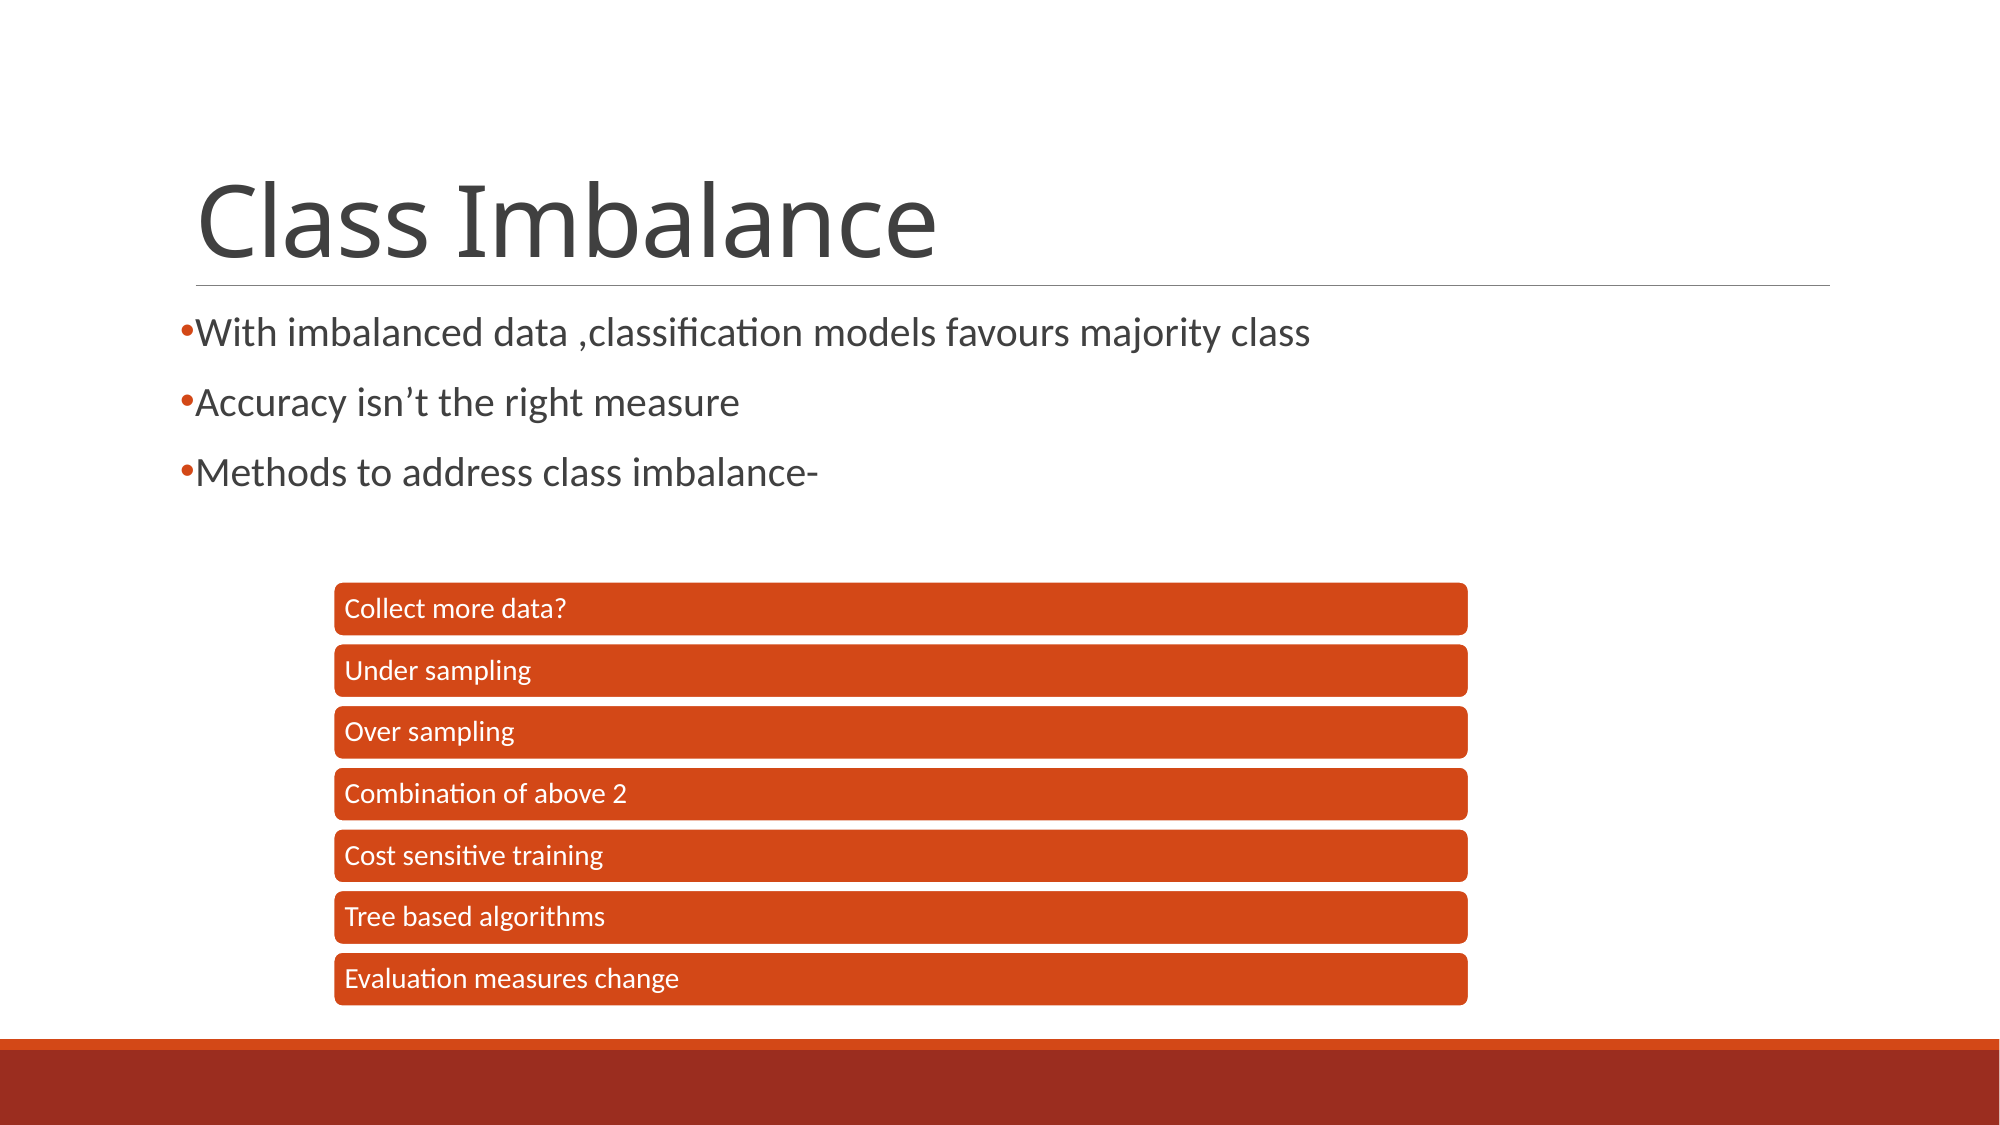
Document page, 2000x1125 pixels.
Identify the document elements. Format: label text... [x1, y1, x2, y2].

text_box Combination of above 2 [333, 766, 1470, 822]
text_box Evaluation measures change [333, 951, 1470, 1007]
text_box Cost sensitive training [333, 828, 1470, 884]
text_box Tree based algorithms [333, 889, 1470, 946]
title Class Imbalance [179, 47, 1830, 286]
list With imbalanced data ,classification models favours majority class Accuracy isn’t the right measure Methods to address class imbalance- [179, 302, 1830, 963]
text_box Collect more data? [333, 581, 1470, 637]
text_box Under sampling [333, 643, 1470, 699]
text_box Over sampling [333, 704, 1470, 760]
